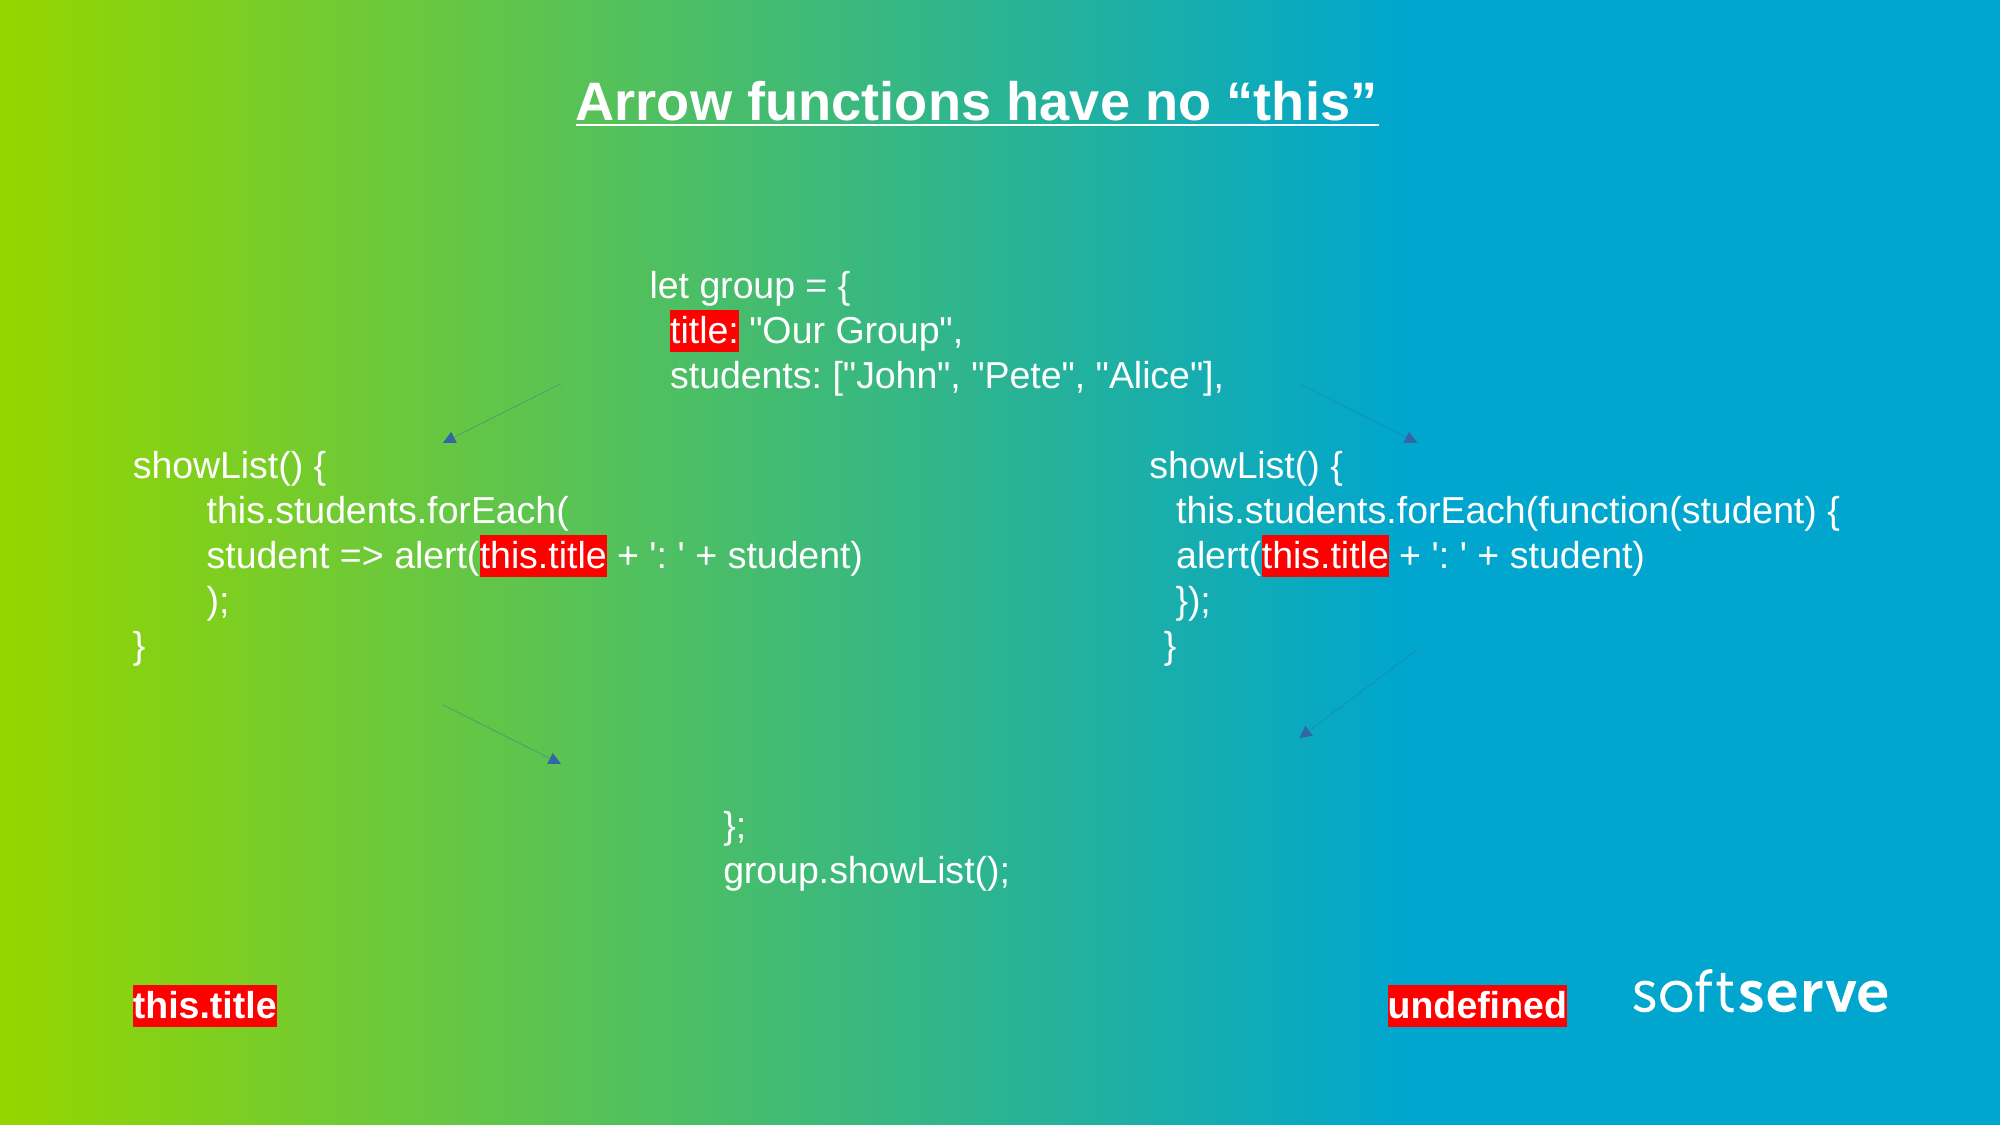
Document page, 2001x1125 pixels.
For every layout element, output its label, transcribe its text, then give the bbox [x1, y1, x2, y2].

text_box Arrow functions have no “this” let group = { title: "Our Group", students: ["John", "Pete", "Alice"], showList() { showList() { this.students.forEach( this.students.forEach(function(student) { student => alert(this.title + ': ' + student) alert(this.title + ': ' + student) ); }); } } }; group.showList(); this.title undefined [118, 59, 2000, 1125]
